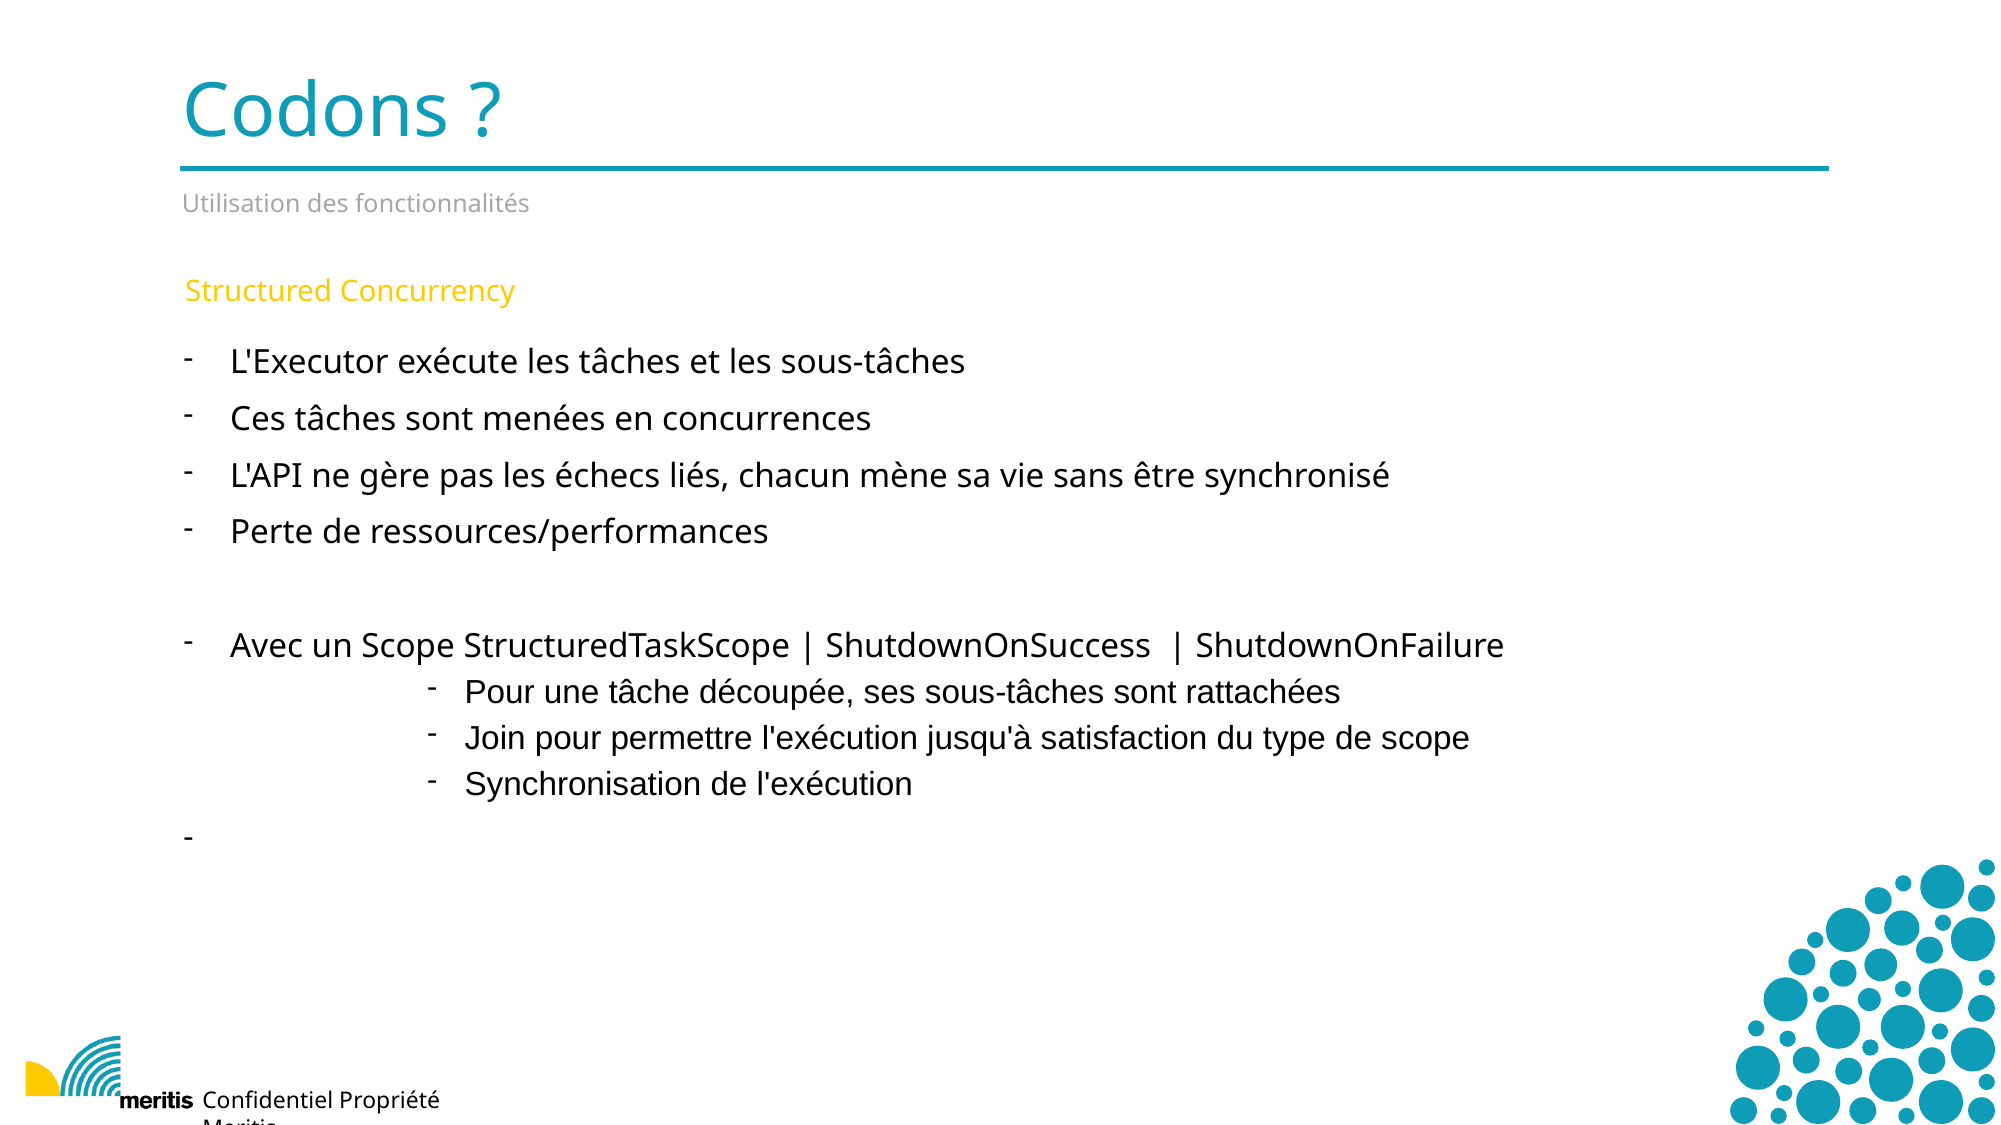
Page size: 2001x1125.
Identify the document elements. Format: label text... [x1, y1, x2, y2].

list Structured Concurrency [169, 268, 967, 316]
list Codons ? [167, 64, 1830, 180]
list Utilisation des fonctionnalités [166, 183, 1830, 237]
list L'Executor exécute les tâches et les sous-tâches Ces tâches sont menées en concurrences L'API ne gère pas les échecs liés, chacun mène sa vie sans être synchronisé Perte de ressources/performances Avec un Scope StructuredTaskScope | ShutdownOnSuccess | ShutdownOnFailure Pour une tâche découpée, ses sous-tâches sont rattachées Join pour permettre l'exécution jusqu'à satisfaction du type de scope Synchronisation de l'exécution [168, 337, 1614, 955]
